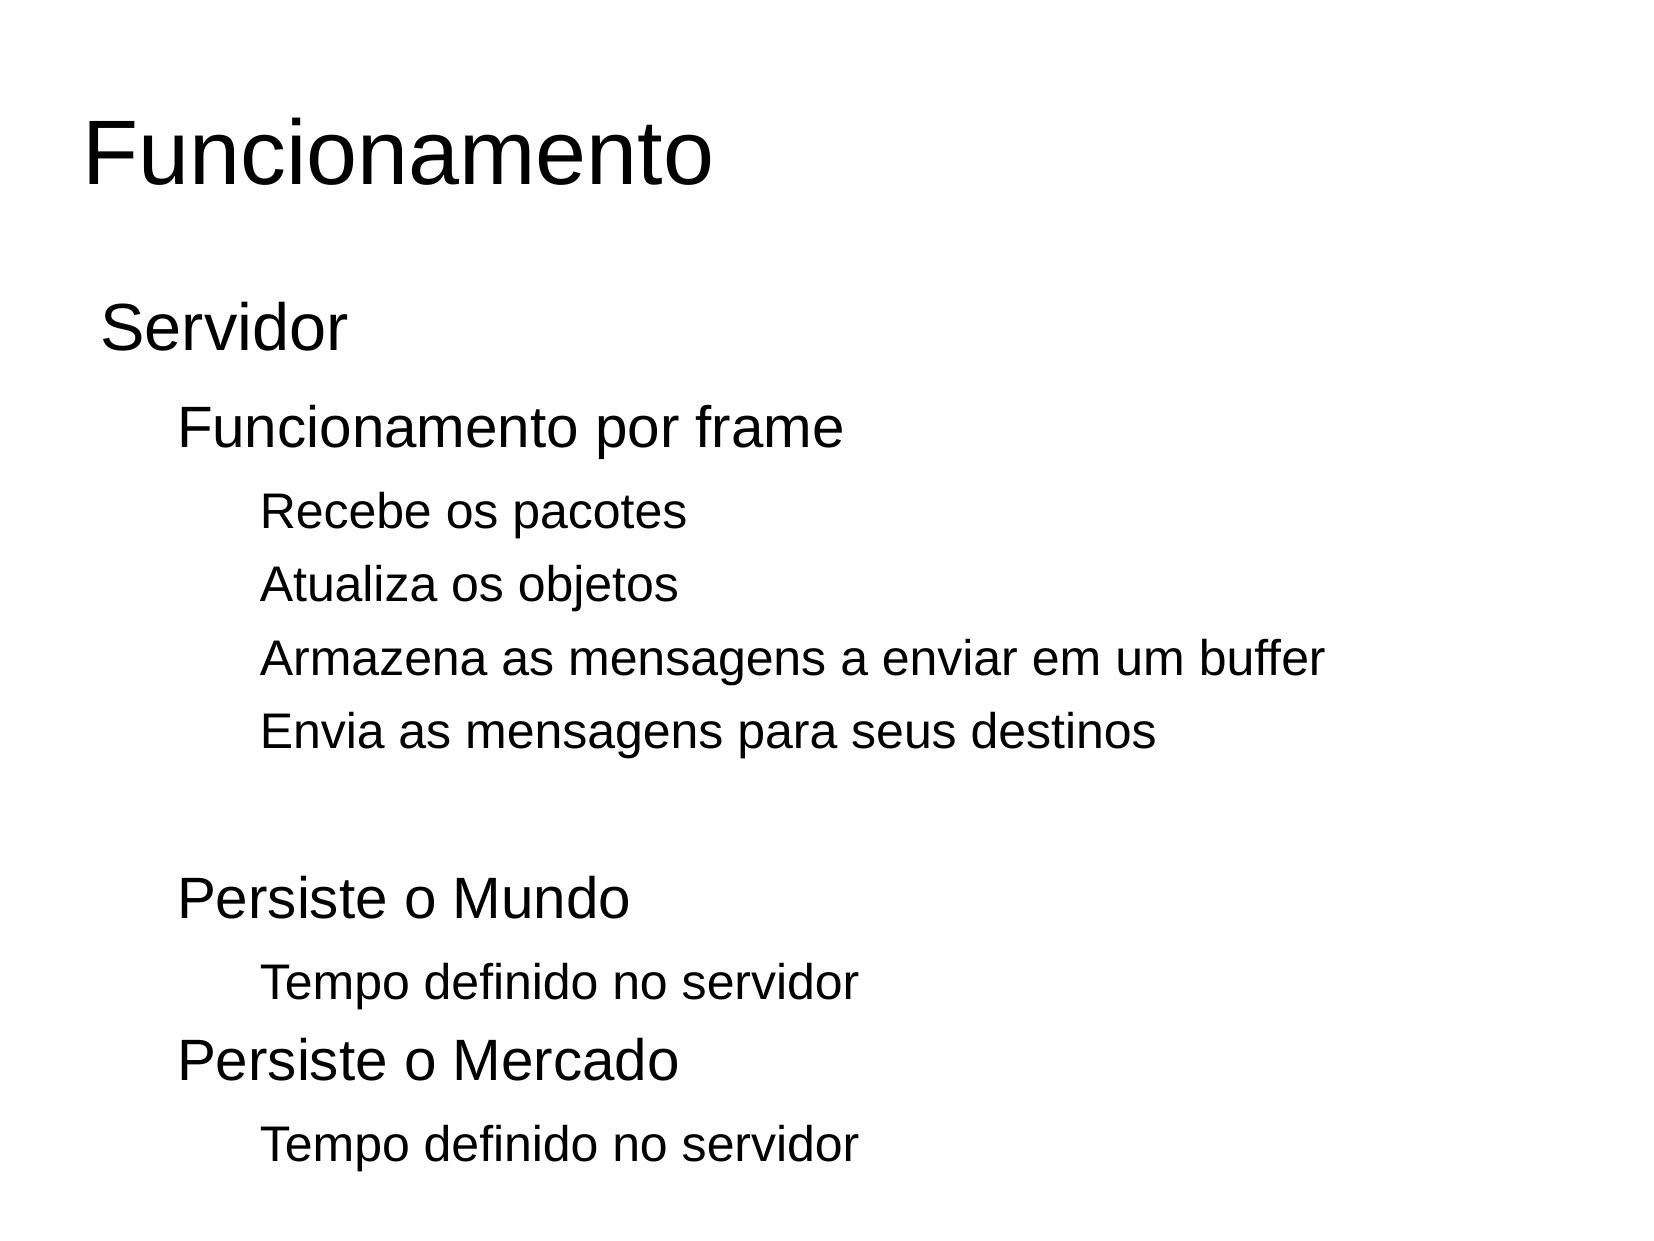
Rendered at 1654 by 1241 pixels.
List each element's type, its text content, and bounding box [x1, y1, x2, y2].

list Servidor Funcionamento por frame Recebe os pacotes Atualiza os objetos Armazena as mensagens a enviar em um buffer Envia as mensagens para seus destinos Persiste o Mundo Tempo definido no servidor Persiste o Mercado Tempo definido no servidor [82, 290, 1571, 1171]
title Funcionamento [82, 56, 1571, 250]
